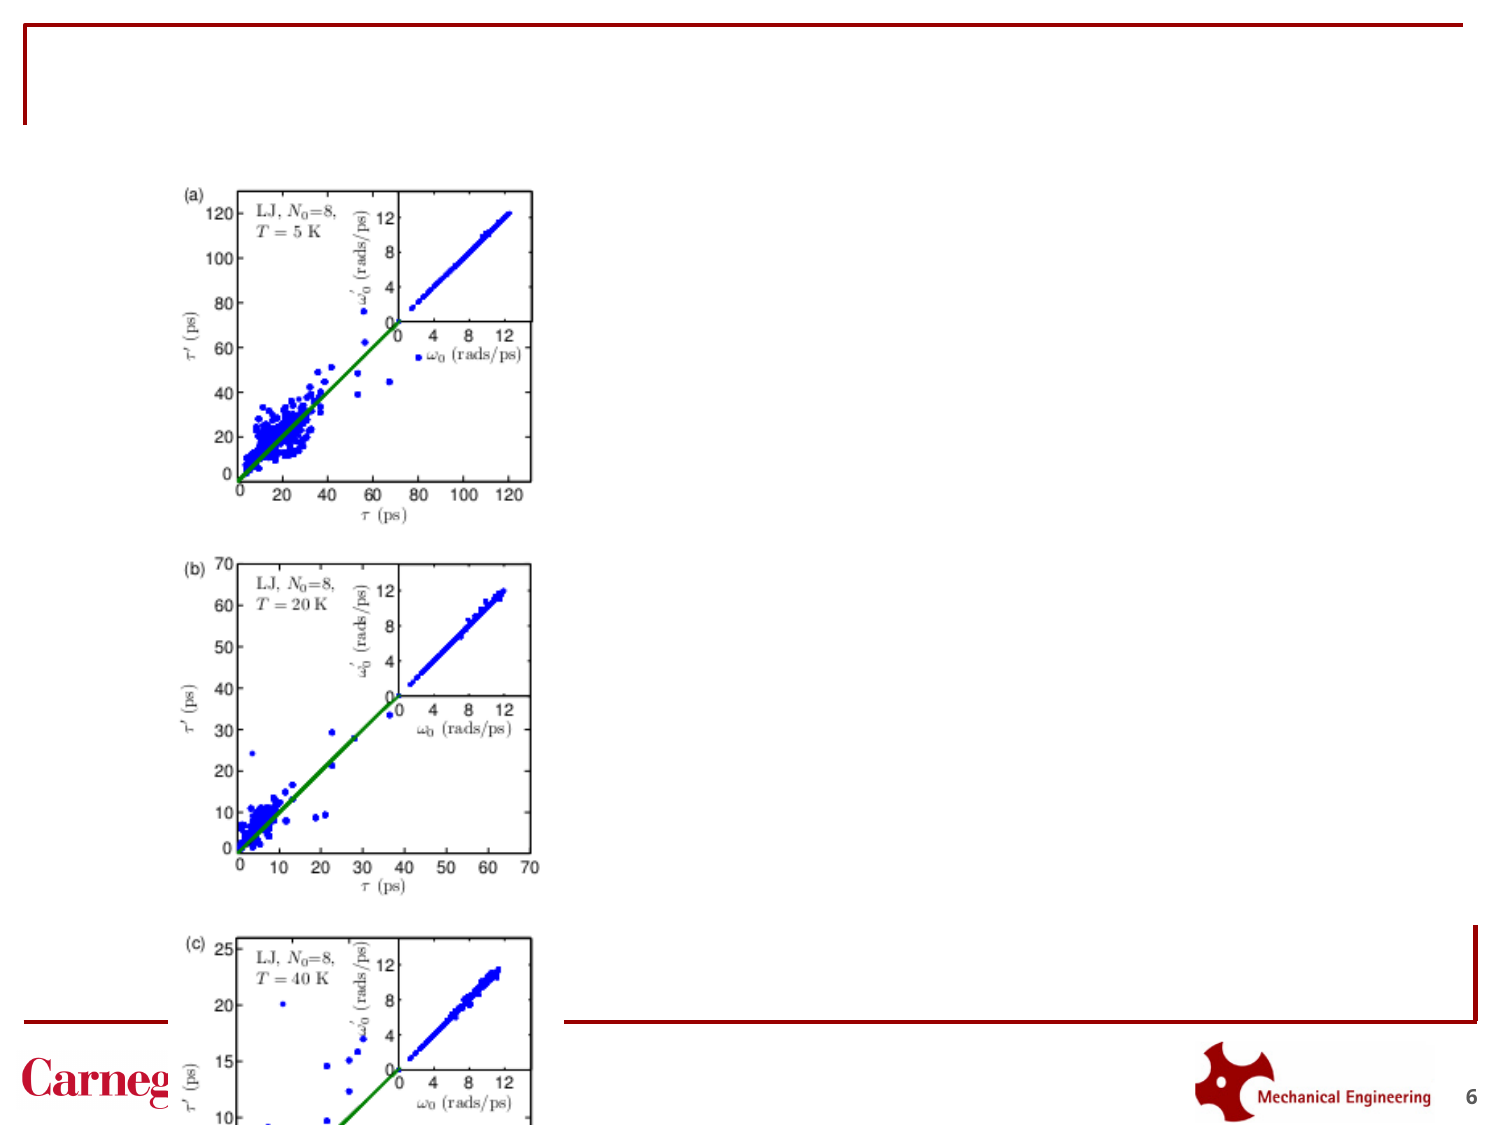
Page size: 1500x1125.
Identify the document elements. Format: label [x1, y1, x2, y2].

picture [1192, 1034, 1438, 1125]
picture [16, 162, 564, 1125]
